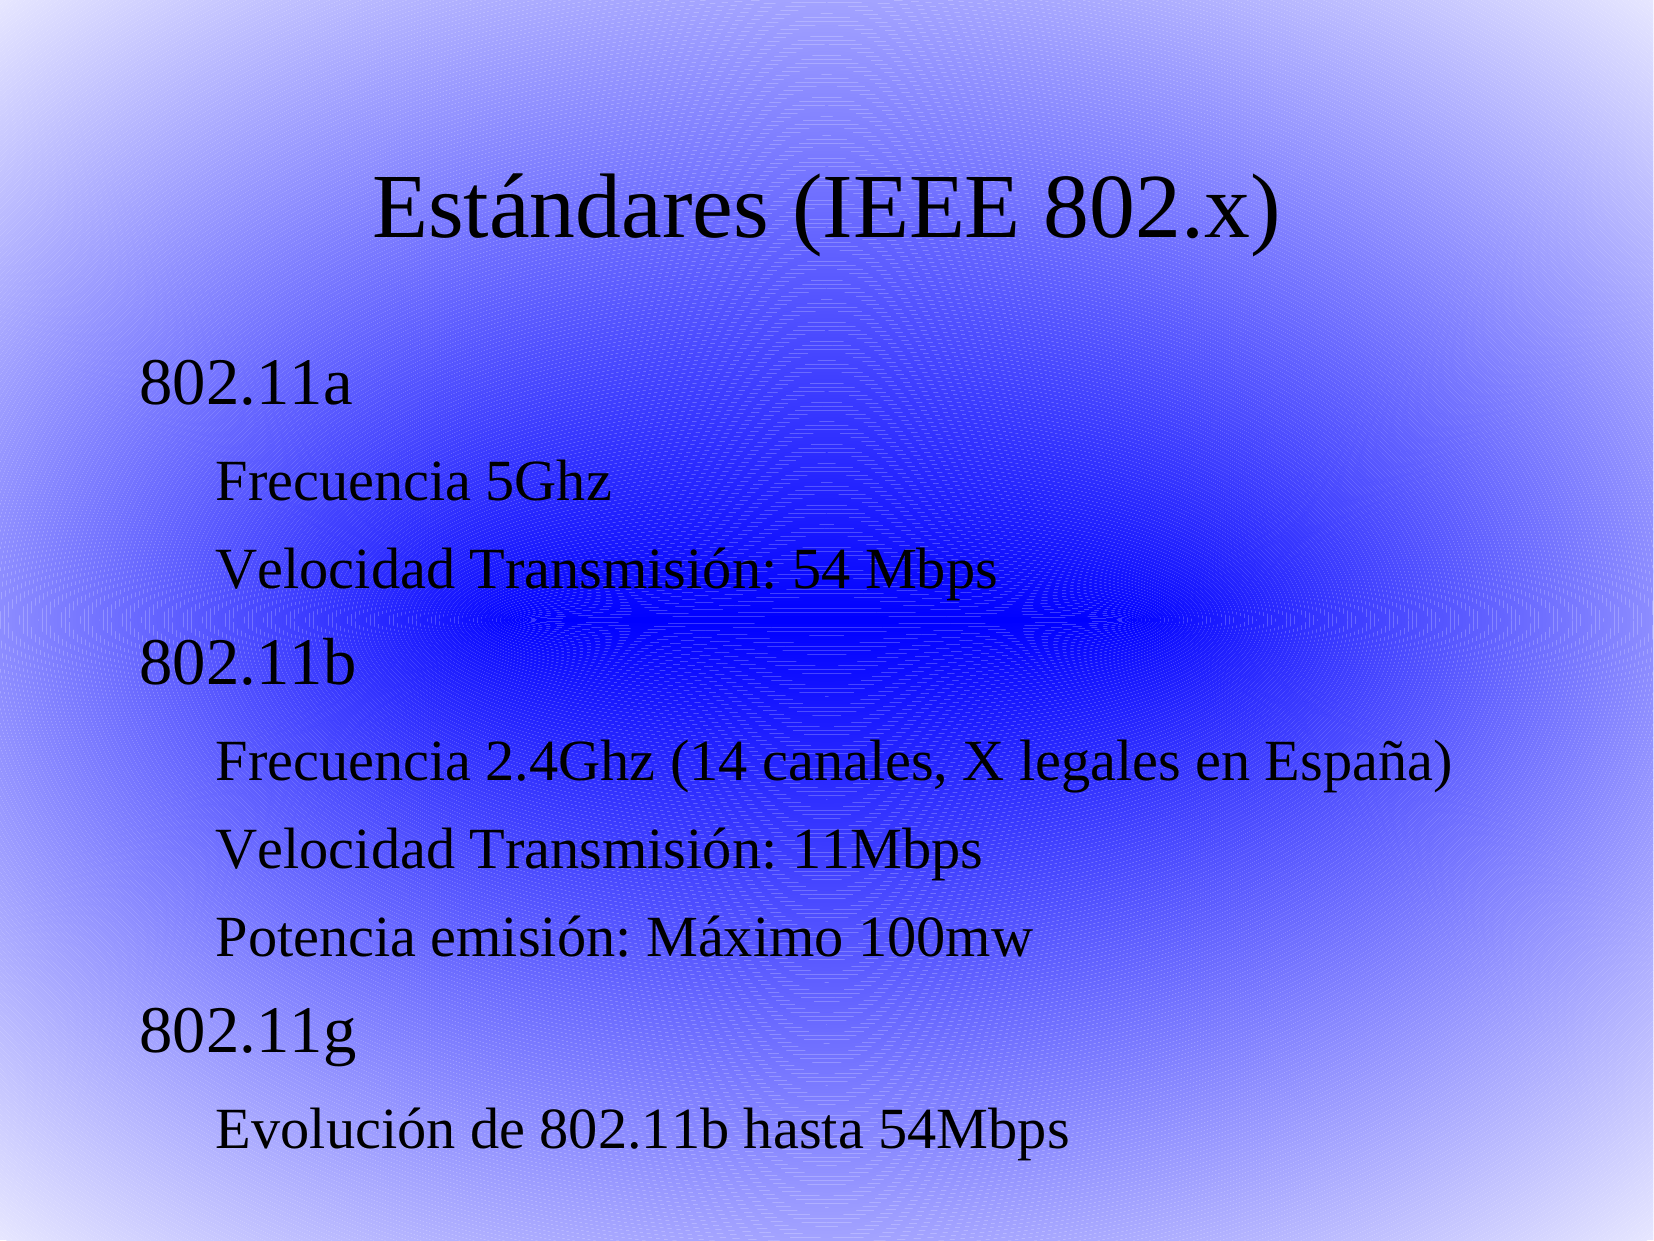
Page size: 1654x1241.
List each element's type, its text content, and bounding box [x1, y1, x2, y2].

title Estándares (IEEE 802.x) [121, 102, 1534, 310]
list 802.11a Frecuencia 5Ghz Velocidad Transmisión: 54 Mbps 802.11b Frecuencia 2.4Ghz (14 canales, X legales en España) Velocidad Transmisión: 11Mbps Potencia emisión: Máximo 100mw 802.11g Evolución de 802.11b hasta 54Mbps [121, 344, 1534, 1241]
